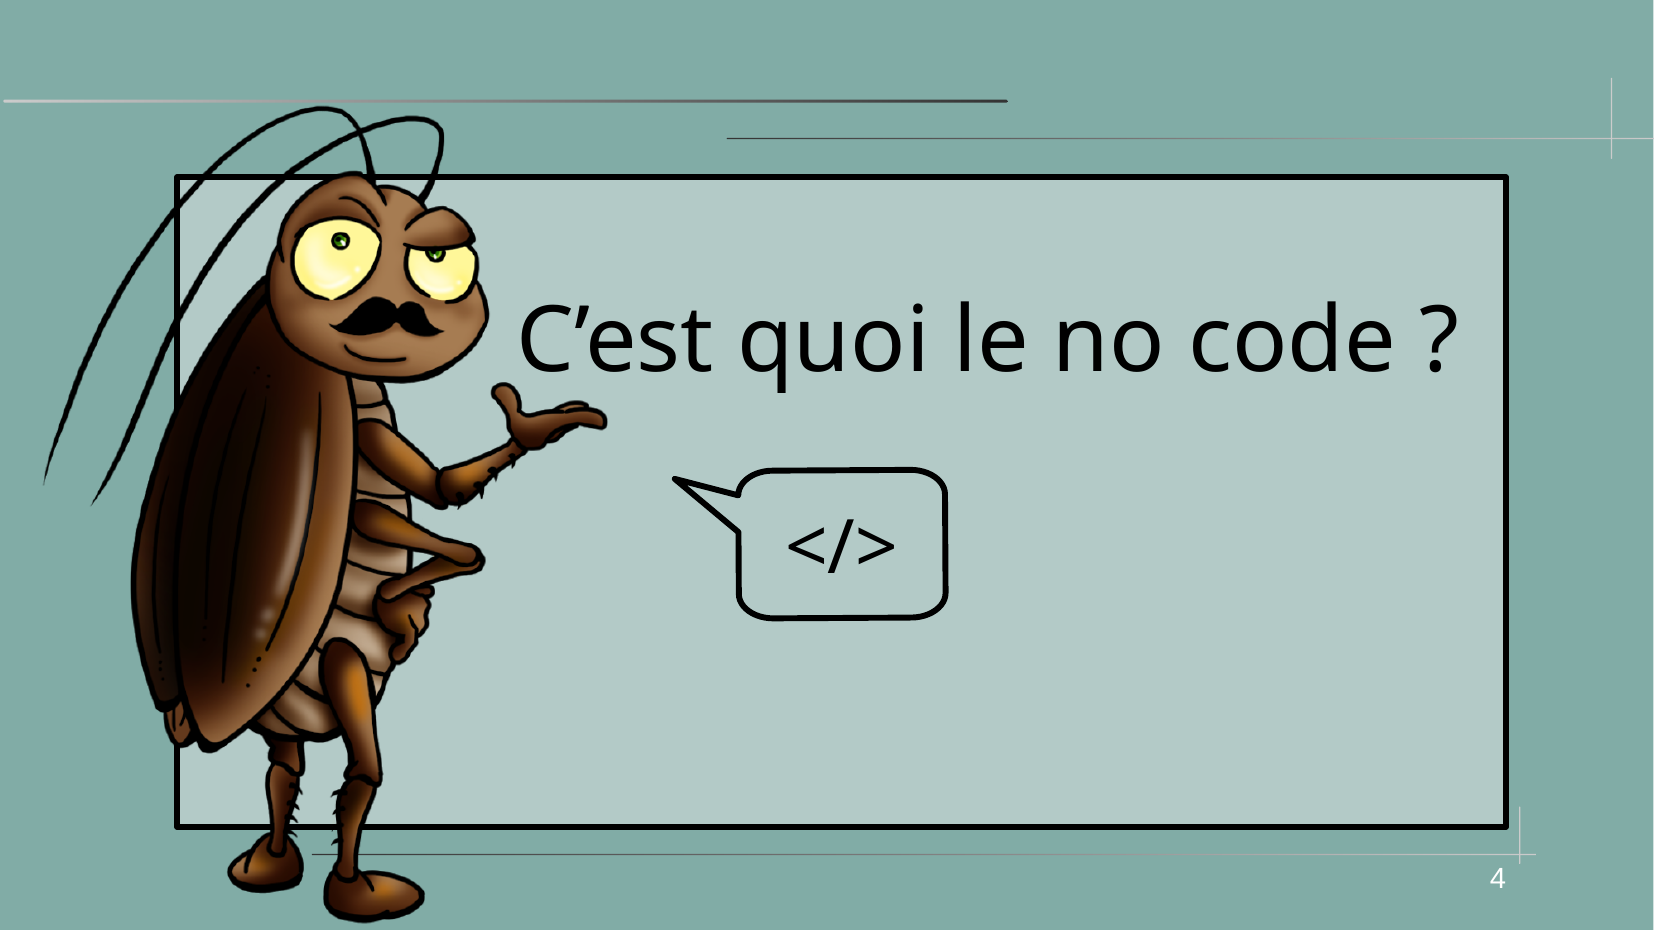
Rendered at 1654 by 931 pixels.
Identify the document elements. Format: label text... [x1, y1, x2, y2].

picture [0, 13, 699, 931]
text_box C’est quoi le no code ? [501, 265, 1477, 583]
text_box [696, 177, 1506, 827]
text_box </> [674, 469, 946, 619]
